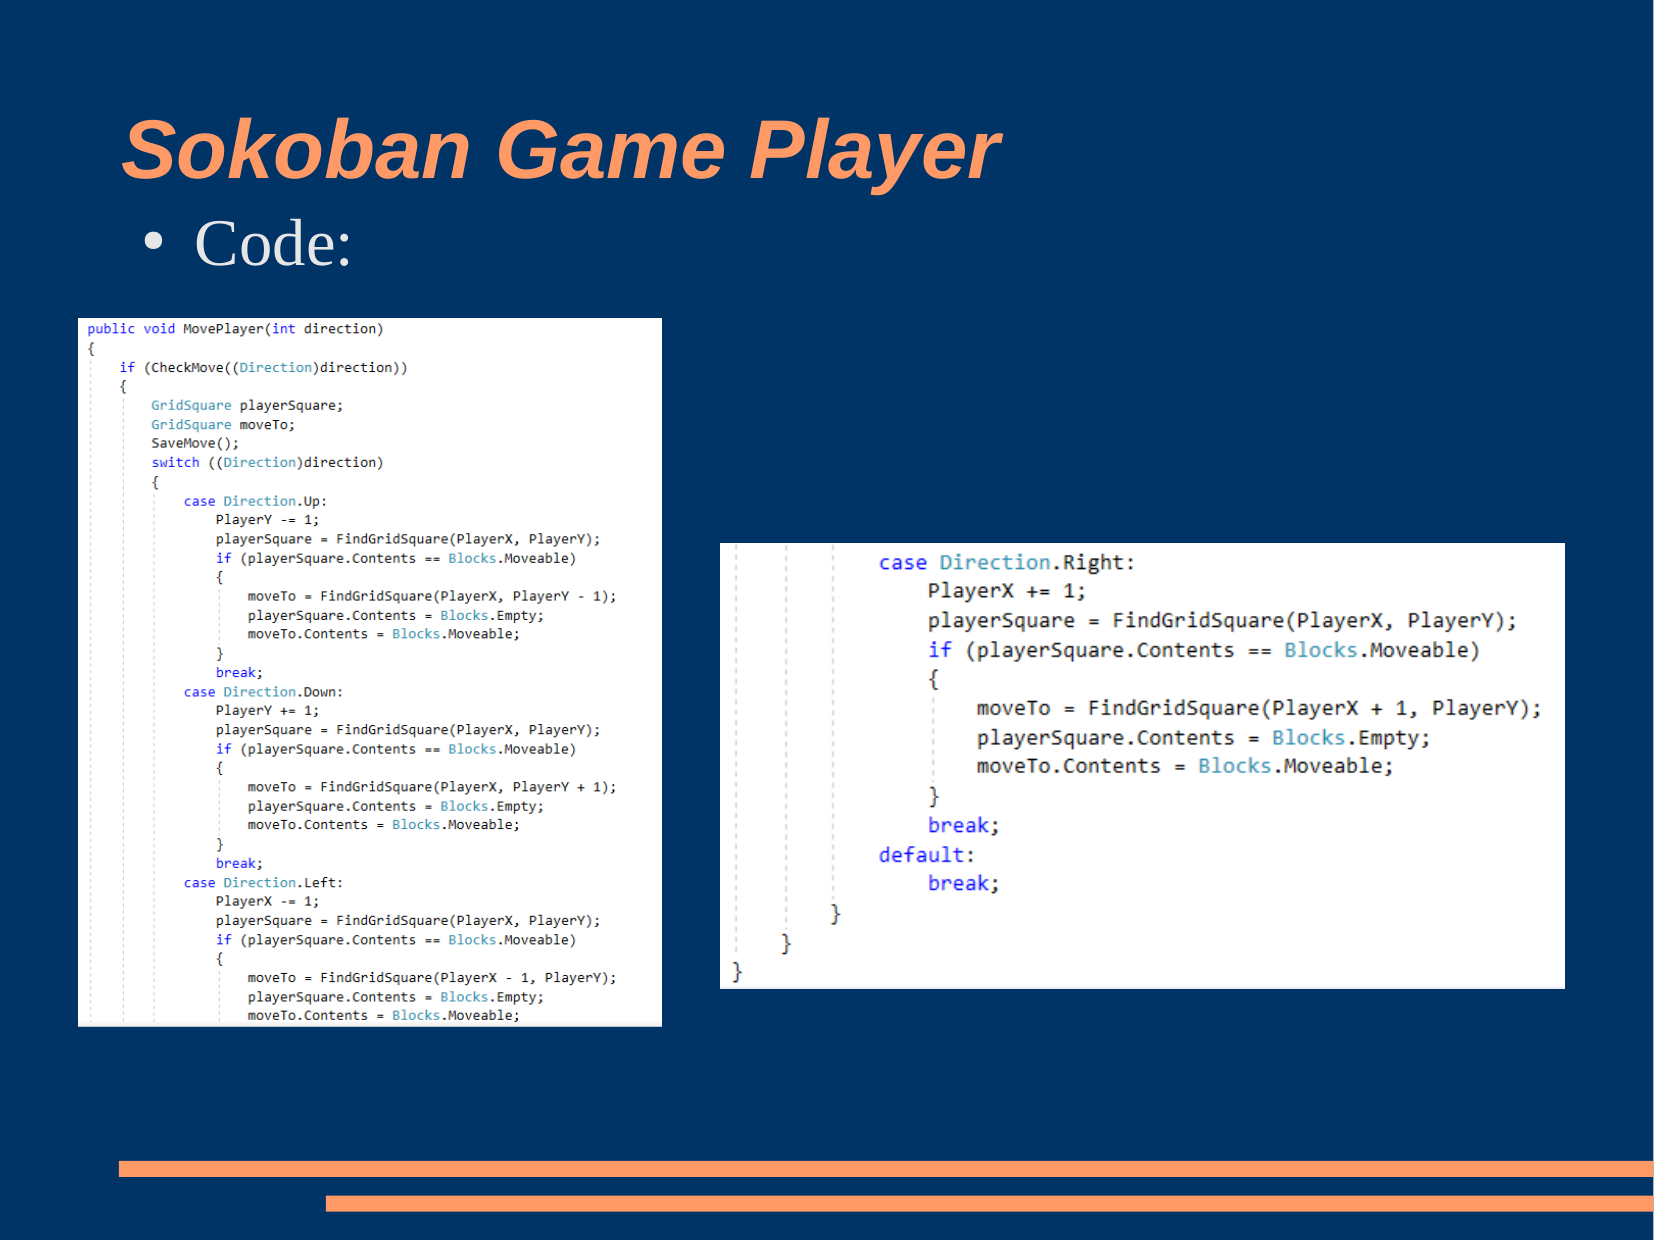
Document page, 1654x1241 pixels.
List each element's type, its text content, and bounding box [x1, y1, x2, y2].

picture [78, 318, 662, 1027]
picture [720, 543, 1565, 989]
title Sokoban Game Player [121, 46, 1534, 205]
list Code: [106, 205, 1546, 1016]
